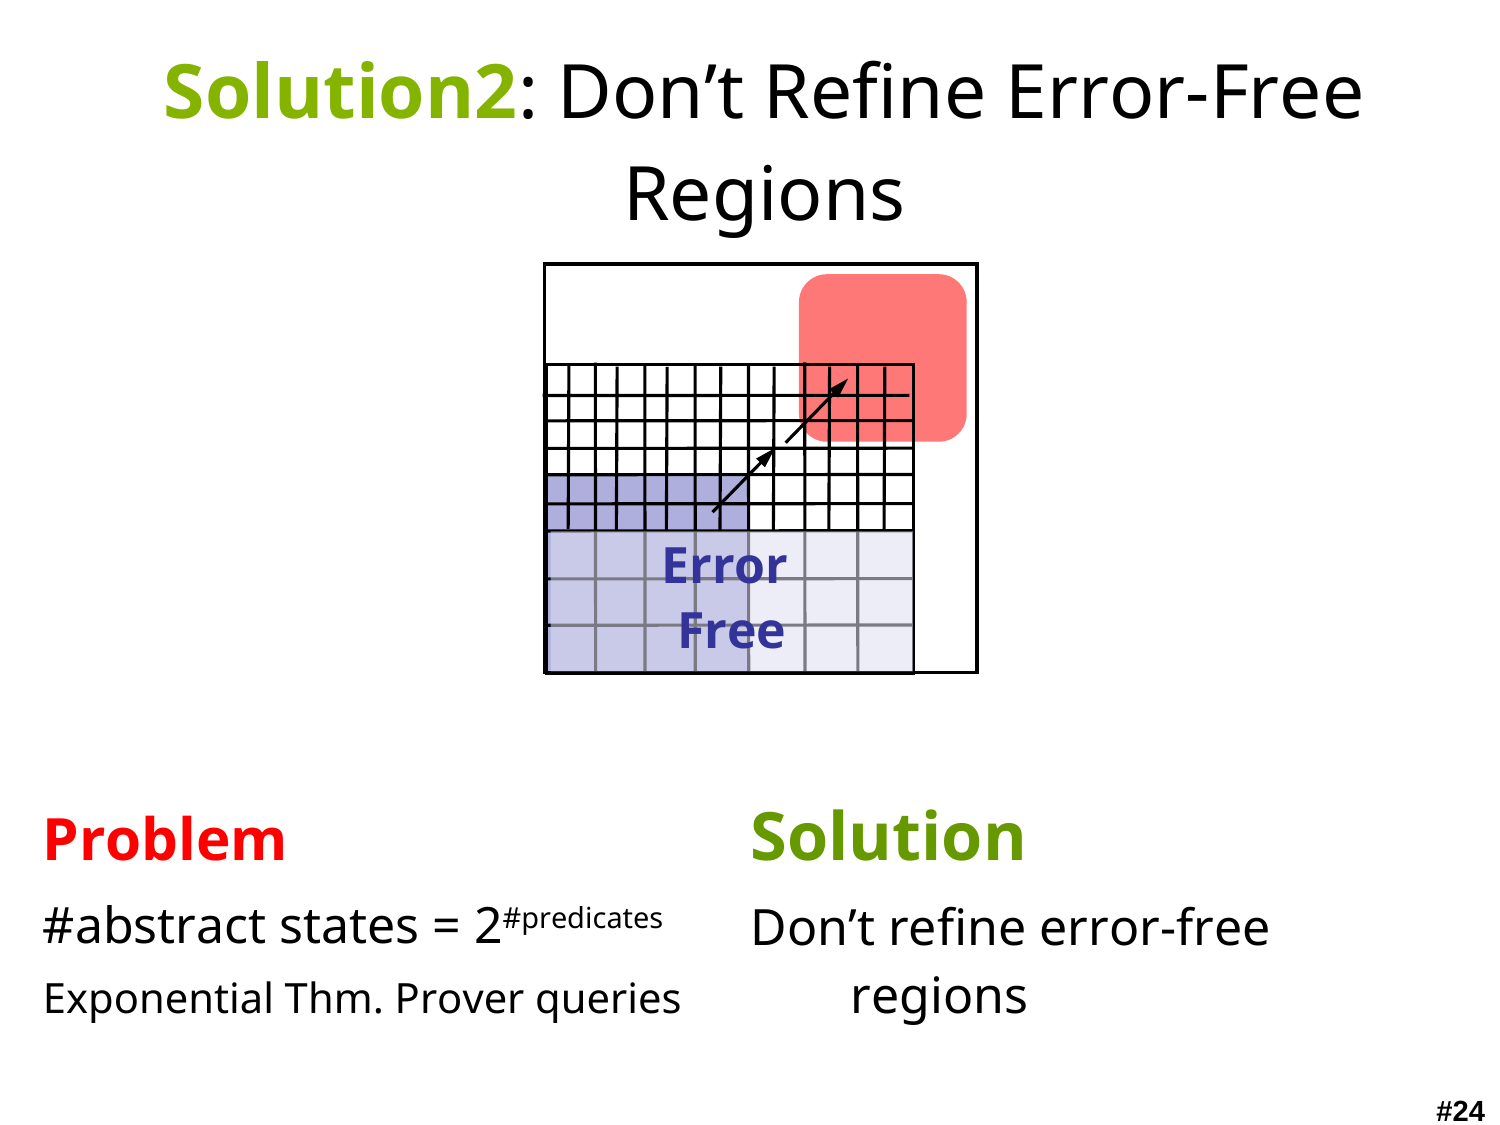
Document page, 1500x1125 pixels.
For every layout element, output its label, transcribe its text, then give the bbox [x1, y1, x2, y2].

text_box [807, 423, 827, 442]
text_box [798, 397, 803, 419]
text_box [598, 477, 615, 502]
text_box [668, 506, 693, 529]
text_box Problem #abstract states = 2#predicates Exponential Thm. Prover queries [28, 790, 748, 1049]
text_box [860, 397, 883, 419]
text_box [669, 477, 693, 502]
text_box [887, 423, 912, 442]
text_box [618, 506, 643, 529]
text_box Error Free [550, 531, 913, 672]
text_box [831, 397, 856, 419]
text_box [832, 366, 856, 393]
text_box [548, 506, 566, 529]
text_box [831, 423, 856, 442]
text_box [697, 477, 718, 502]
text_box [598, 506, 614, 529]
text_box [570, 506, 593, 529]
text_box Solution Don’t refine error-free regions [736, 781, 1468, 952]
text_box [722, 506, 747, 529]
text_box Solution2: Don’t Refine Error-Free Regions [9, 46, 1500, 235]
text_box [548, 477, 566, 502]
text_box [647, 477, 665, 502]
text_box [807, 366, 828, 393]
text_box [798, 366, 803, 393]
text_box [812, 404, 827, 419]
text_box [647, 506, 664, 529]
text_box [860, 423, 882, 442]
text_box [697, 506, 718, 529]
text_box [887, 366, 912, 419]
text_box [798, 274, 967, 442]
text_box [722, 477, 743, 499]
text_box [807, 397, 827, 417]
text_box [860, 366, 883, 393]
text_box [570, 477, 593, 502]
text_box [619, 477, 643, 502]
text_box [726, 482, 747, 502]
